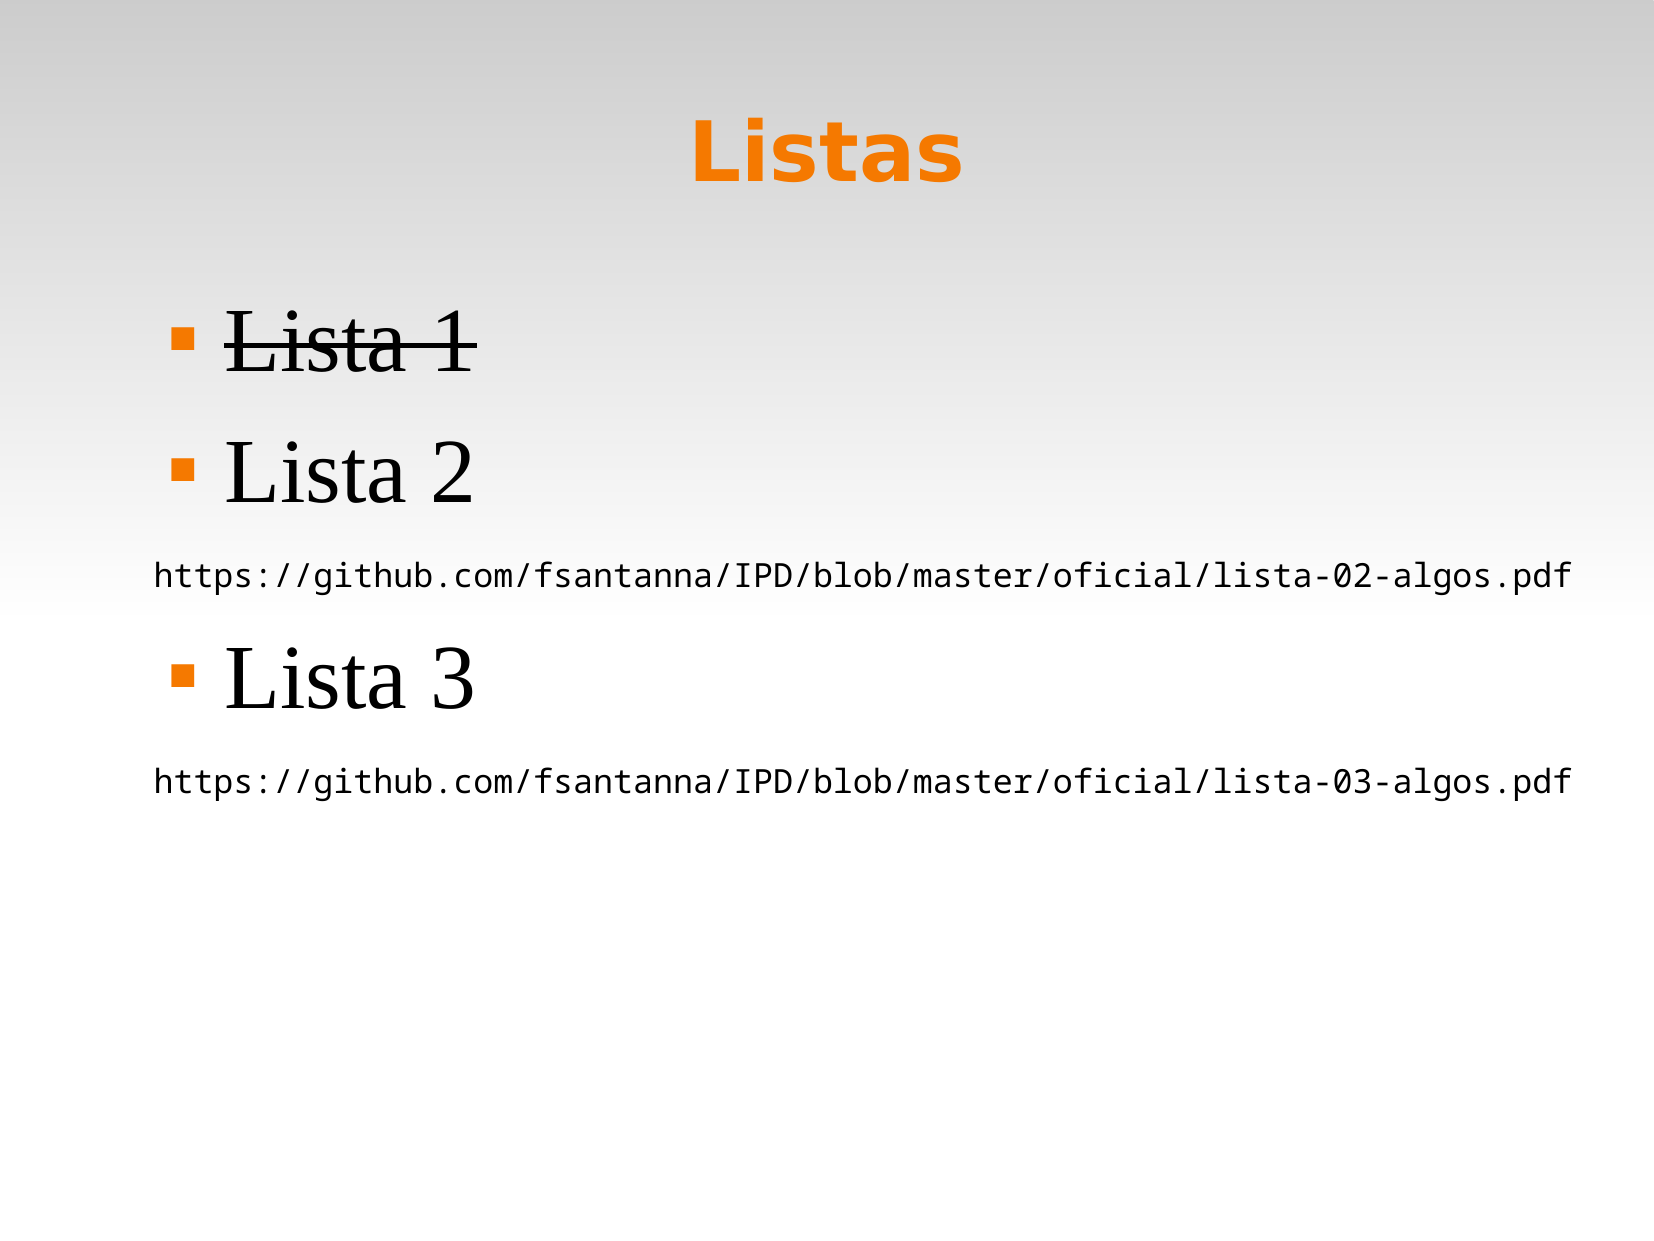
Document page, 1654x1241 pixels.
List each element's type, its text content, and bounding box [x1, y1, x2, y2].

list Lista 1 Lista 2 https://github.com/fsantanna/IPD/blob/master/oficial/lista-02-algos.pdf Lista 3 https://github.com/fsantanna/IPD/blob/master/oficial/lista-03-algos.pdf [82, 290, 1644, 1109]
title Listas [82, 49, 1571, 257]
